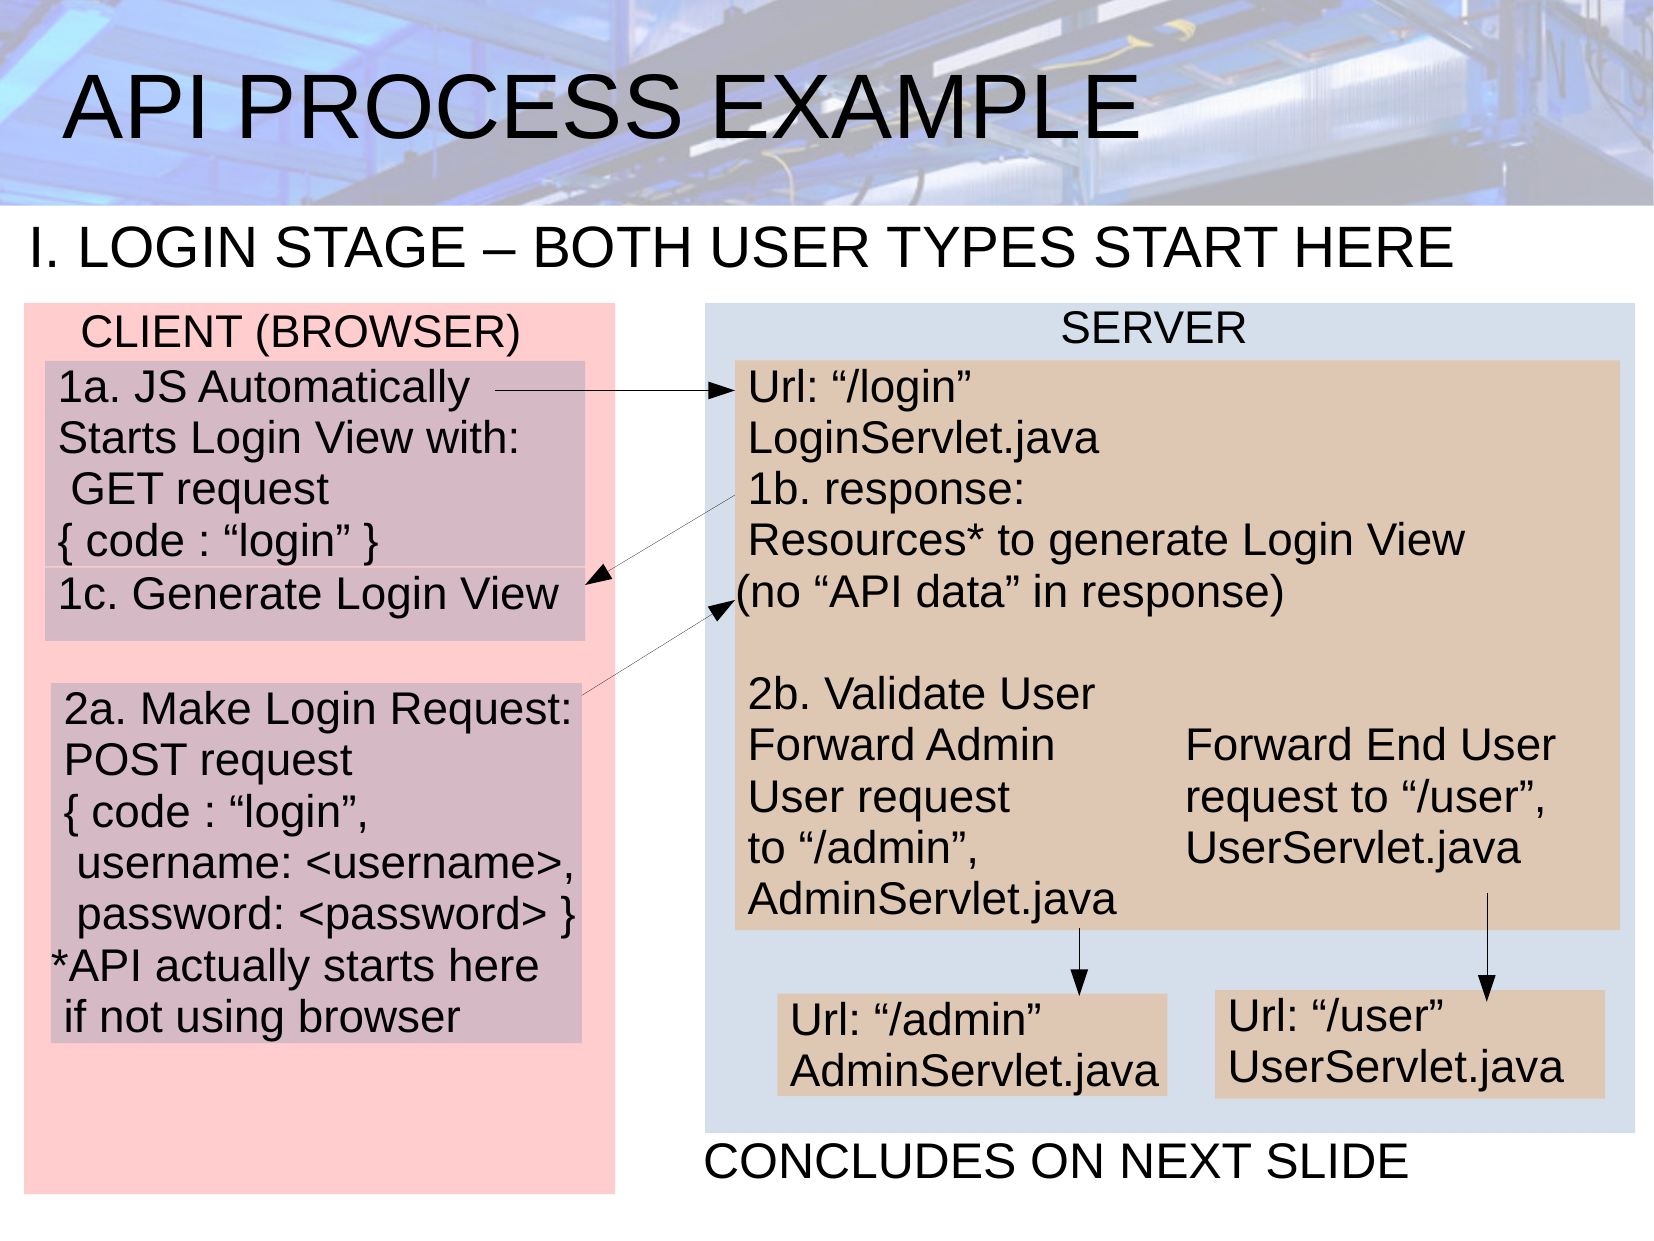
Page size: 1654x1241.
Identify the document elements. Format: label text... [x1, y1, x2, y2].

text_box [586, 391, 616, 582]
text_box CONCLUDES ON NEXT SLIDE [703, 1133, 1456, 1203]
text_box Url: “/login” LoginServlet.java 1b. response: Resources* to generate Login View (no “API data” in response) 2b. Validate User Forward Admin Forward End User User request request to “/user”, to “/admin”, UserServlet.java AdminServlet.java [735, 360, 1621, 931]
subtitle 1a. JS Automatically Starts Login View with: GET request { code : “login” } [45, 360, 586, 567]
text_box [705, 496, 735, 617]
text_box 1c. Generate Login View [45, 567, 586, 641]
text_box Url: “/admin” AdminServlet.java [777, 993, 1168, 1097]
text_box Url: “/user” UserServlet.java [1215, 990, 1606, 1099]
text_box 2a. Make Login Request: POST request { code : “login”, username: <username>, password: <password> } *API actually starts here if not using browser [50, 683, 582, 1044]
text_box [705, 302, 1636, 1134]
title API PROCESS EXAMPLE [11, 2, 1501, 211]
text_box CLIENT (BROWSER) [80, 305, 546, 358]
text_box [705, 391, 735, 512]
text_box SERVER [1060, 302, 1563, 358]
text_box [24, 302, 616, 1195]
picture [0, 0, 1654, 1241]
text_box I. LOGIN STAGE – BOTH USER TYPES START HERE [28, 215, 1546, 286]
